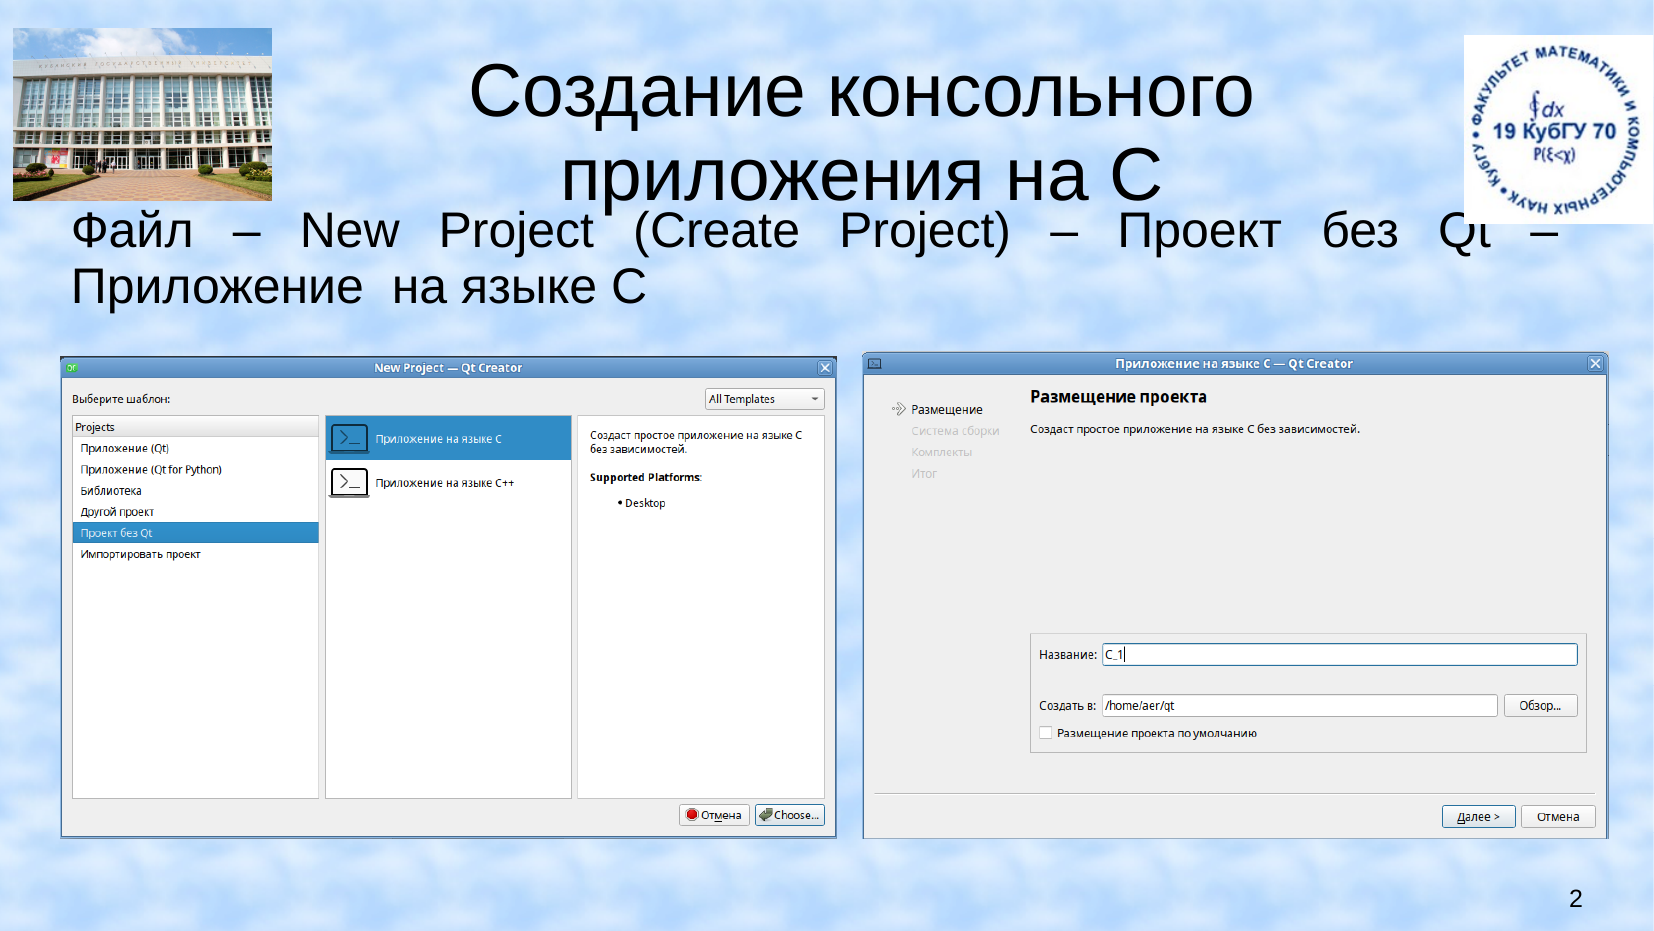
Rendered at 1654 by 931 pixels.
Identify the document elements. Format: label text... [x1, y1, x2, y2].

picture [0, 0, 1654, 931]
title Создание консольного приложения на С [271, 11, 1453, 202]
text_box <номер> [1560, 877, 1654, 925]
subtitle Файл – New Project (Create Project) – Проект без Qt – Приложение на языке С [70, 202, 1560, 928]
